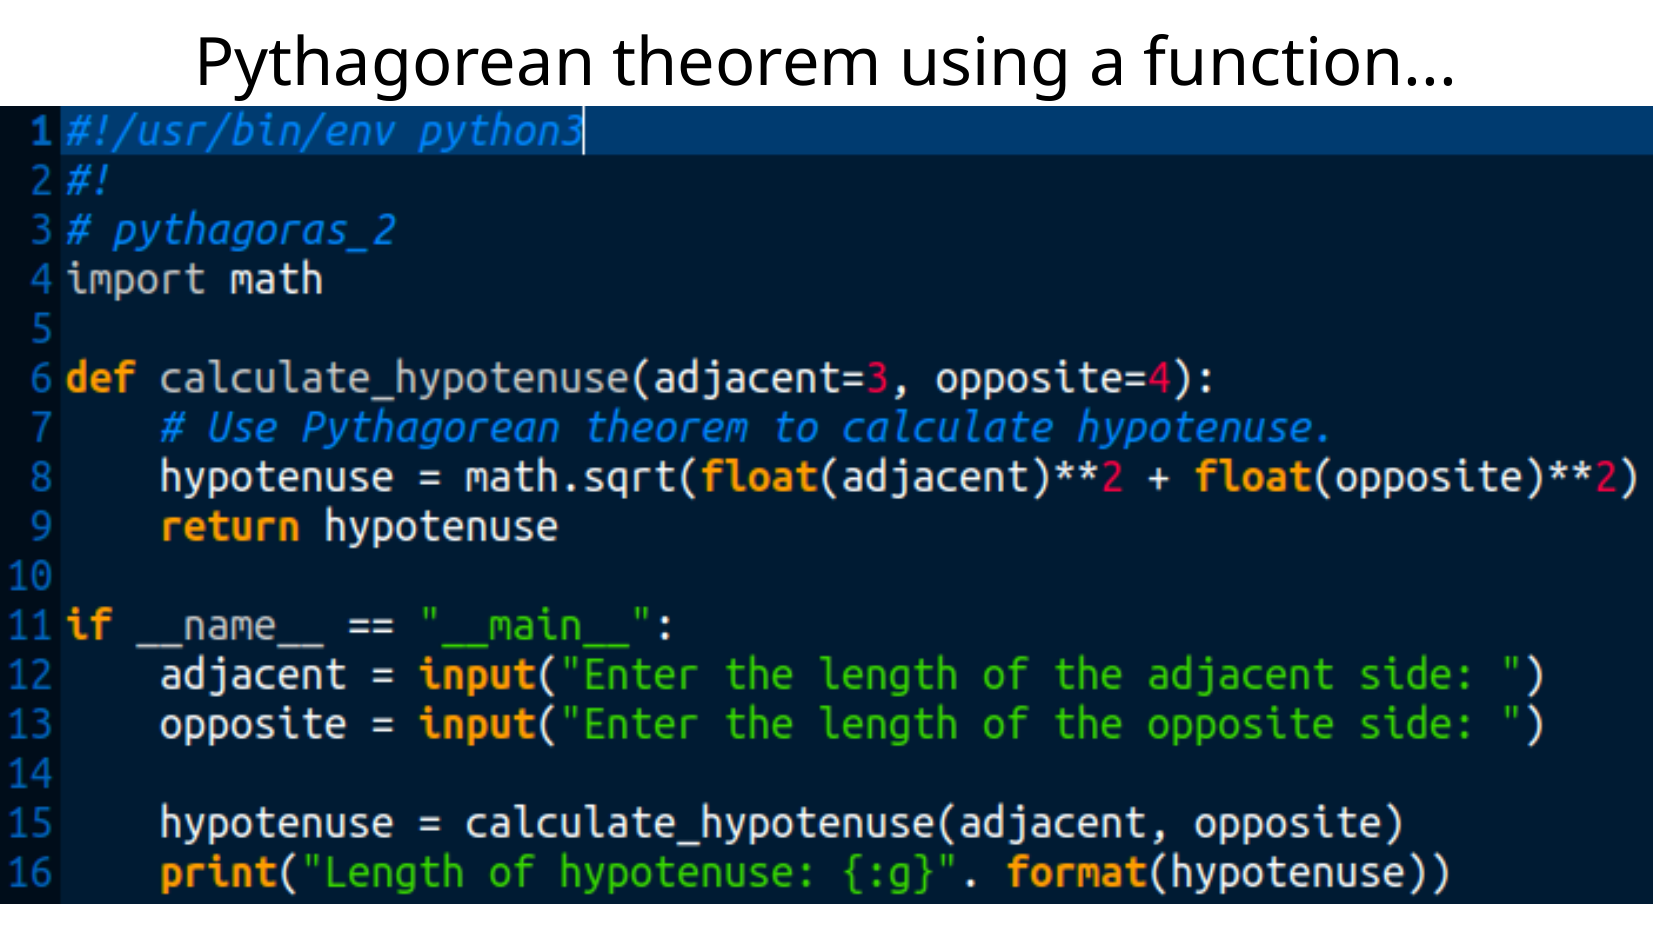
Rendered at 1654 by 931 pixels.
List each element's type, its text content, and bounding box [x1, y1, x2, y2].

title Pythagorean theorem using a function... [82, 7, 1571, 106]
picture [0, 106, 1653, 904]
